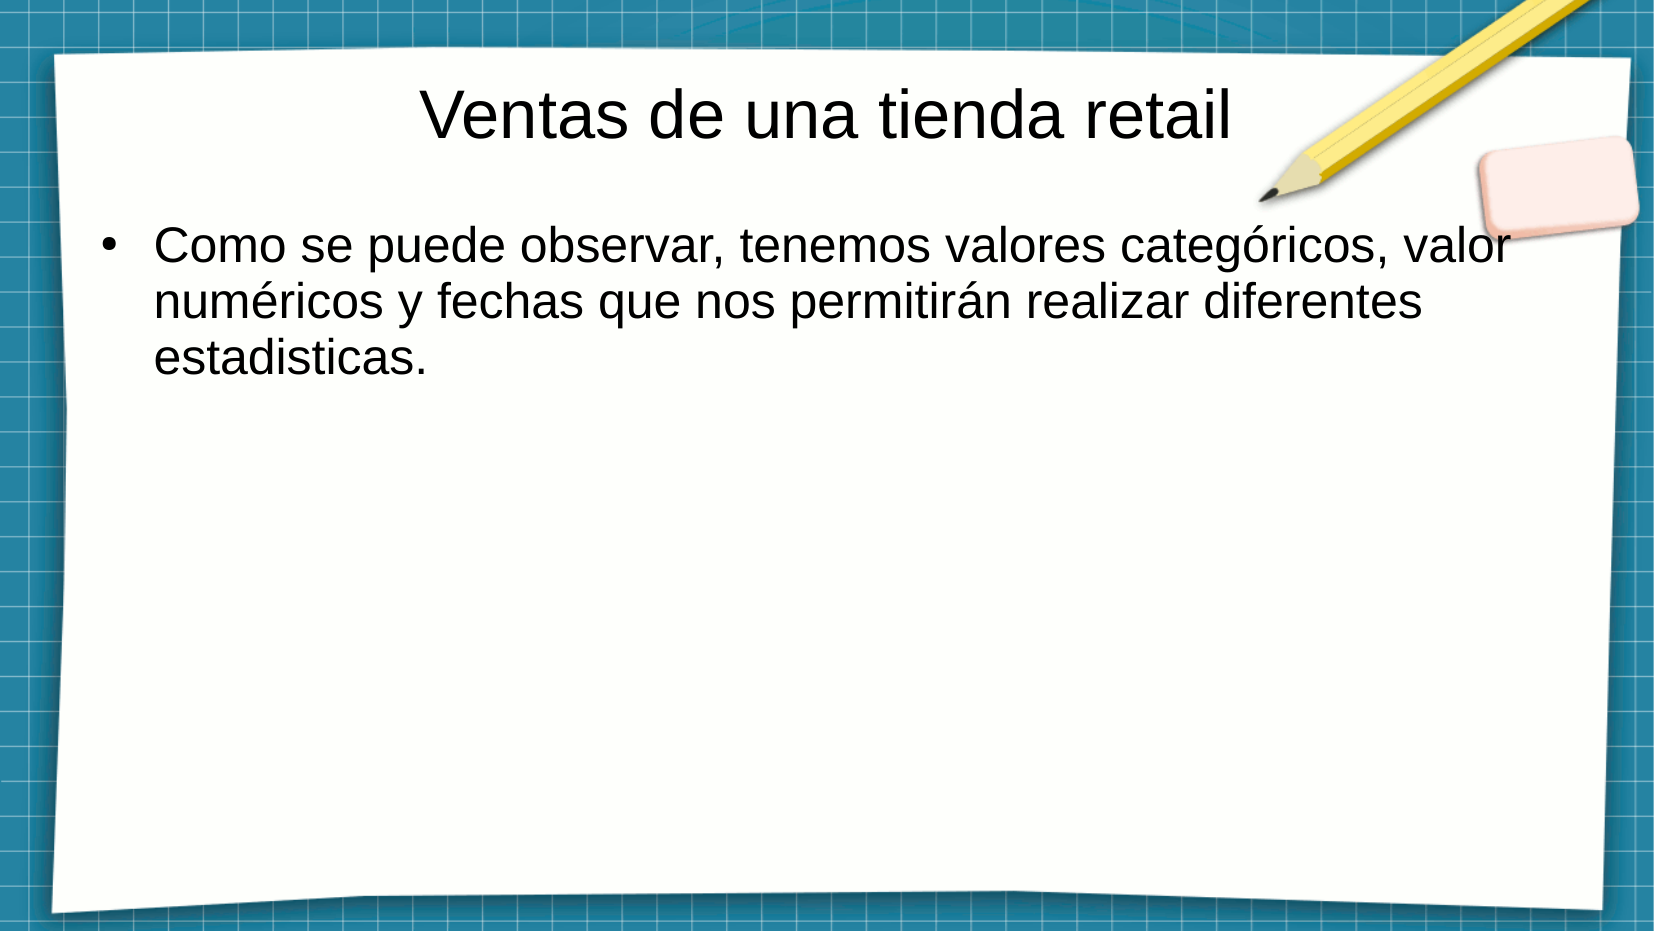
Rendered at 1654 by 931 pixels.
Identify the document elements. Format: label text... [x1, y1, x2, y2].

list Como se puede observar, tenemos valores categóricos, valor numéricos y fechas que nos permitirán realizar diferentes estadisticas. [82, 217, 1571, 758]
title Ventas de una tienda retail [82, 37, 1571, 193]
picture [0, 0, 1654, 931]
